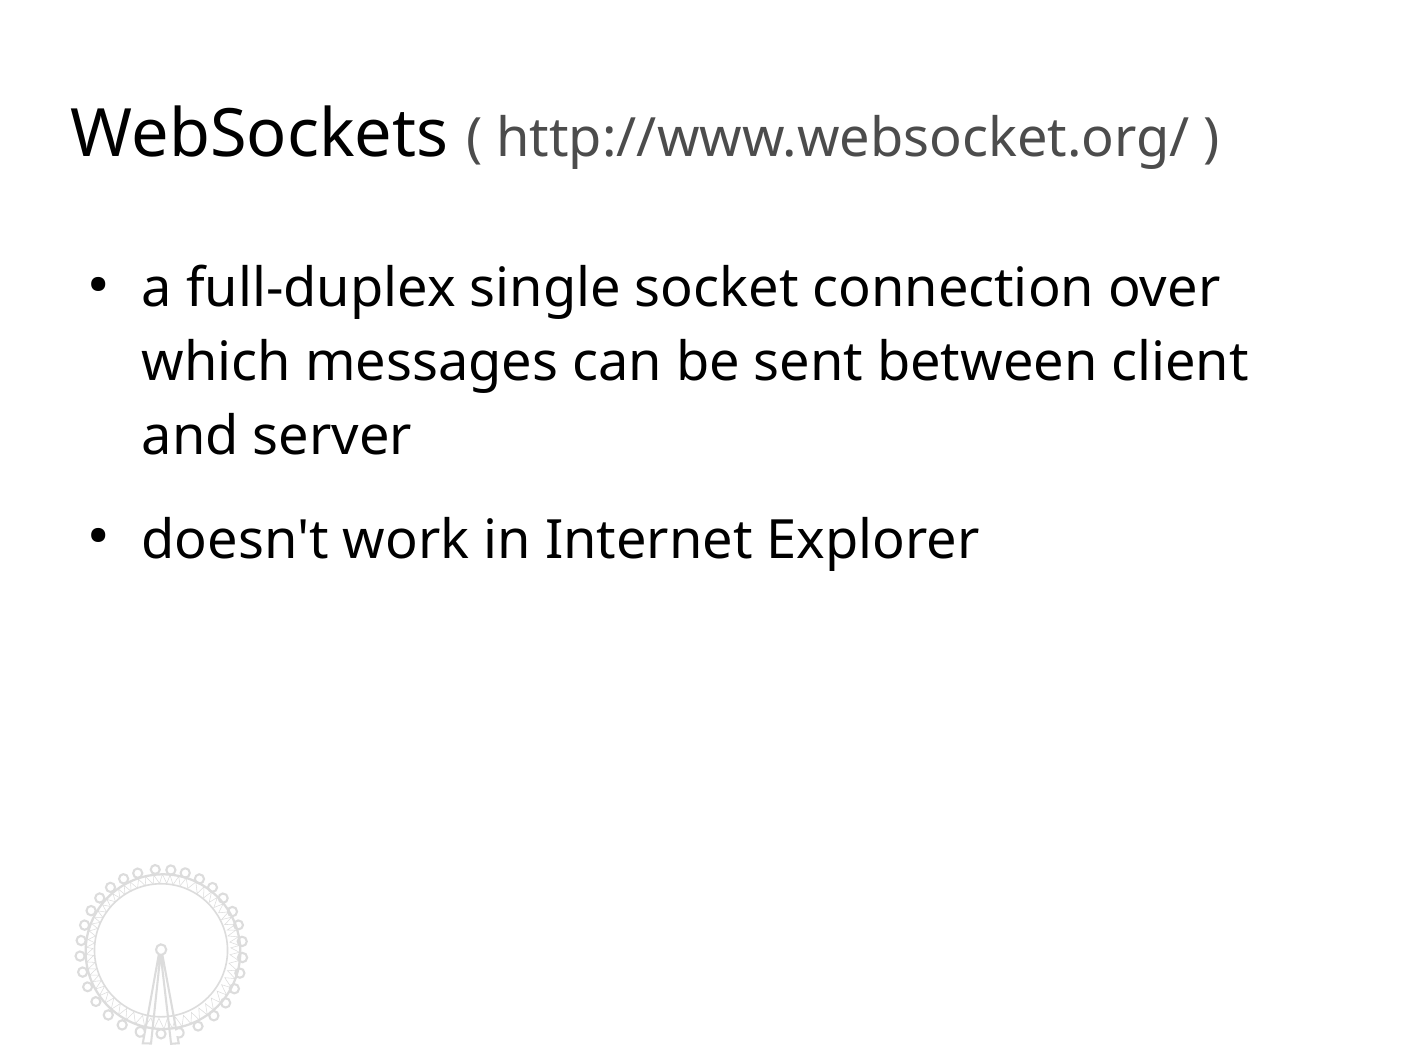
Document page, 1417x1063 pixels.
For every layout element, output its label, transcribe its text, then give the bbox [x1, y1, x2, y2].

title WebSockets ( http://www.websocket.org/ ) [70, 42, 1346, 220]
list a full-duplex single socket connection over which messages can be sent between client and server doesn't work in Internet Explorer [70, 248, 1318, 865]
